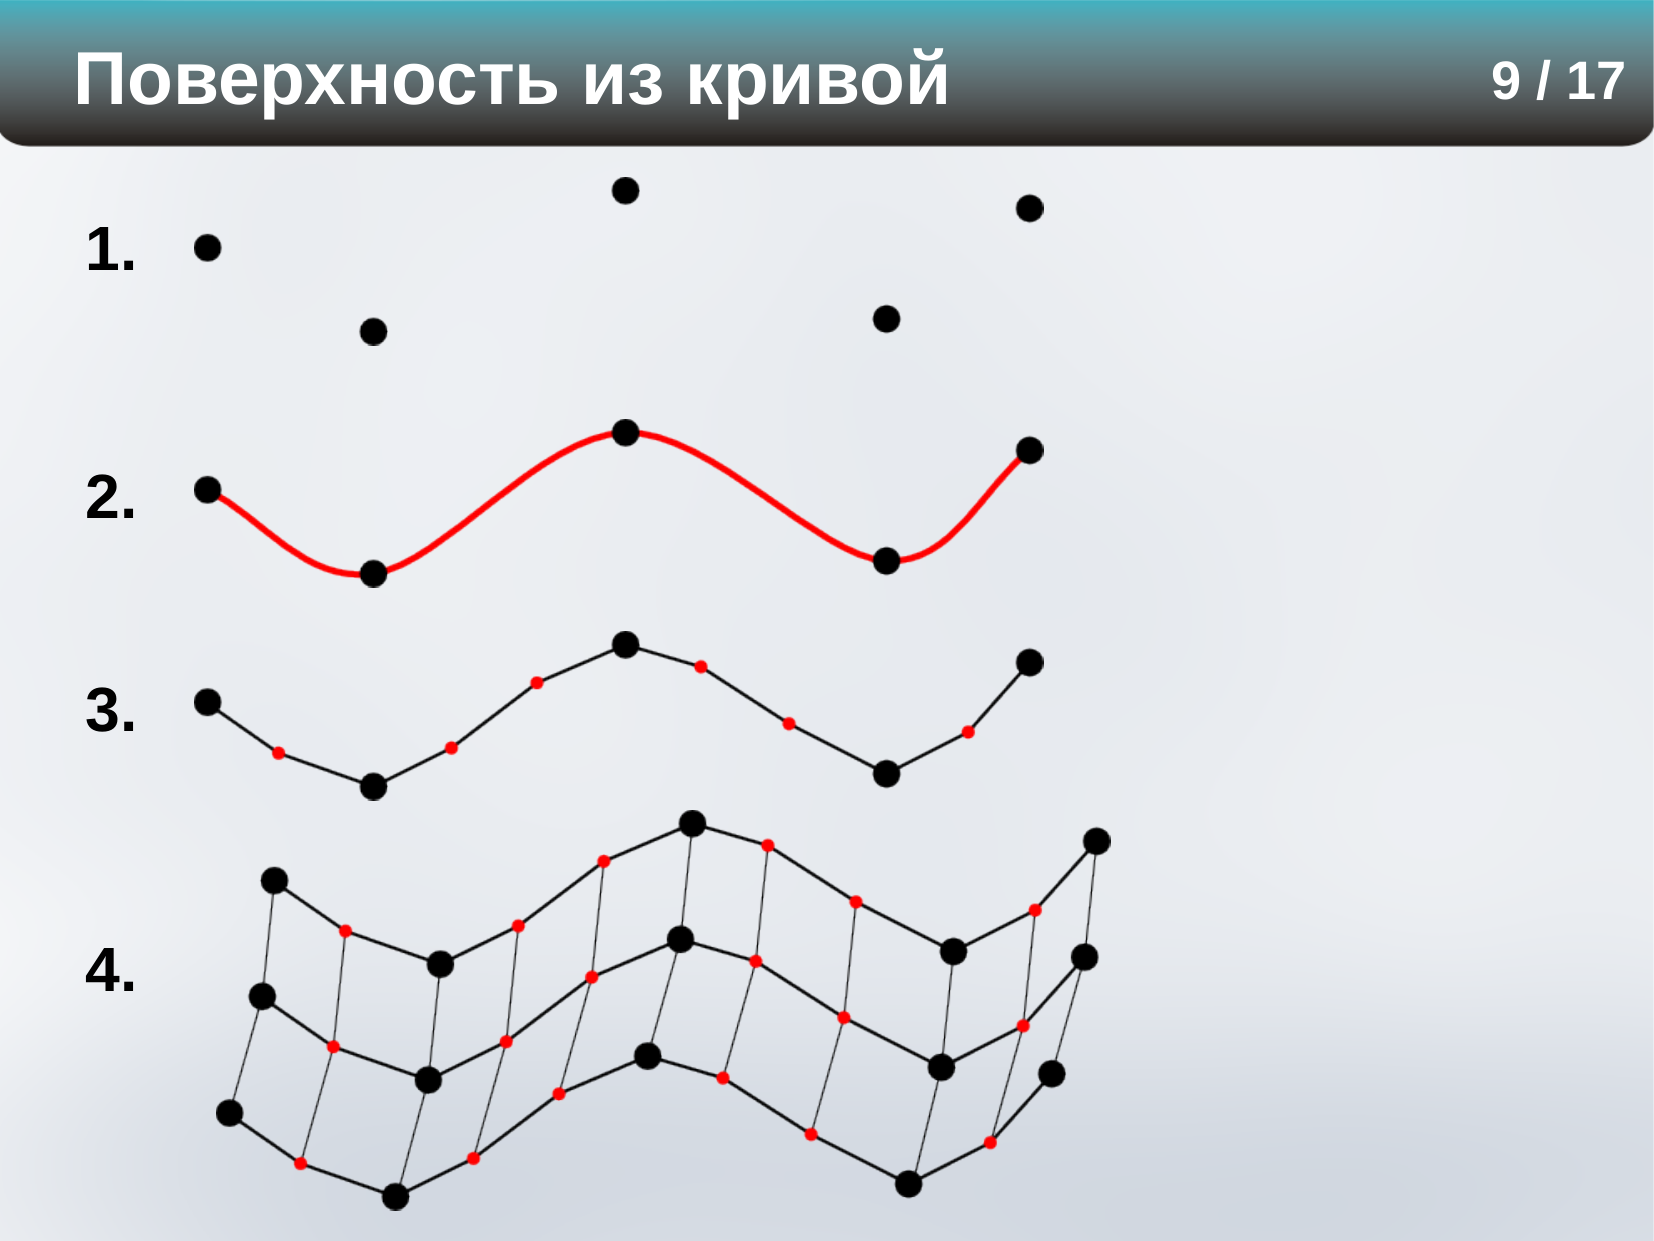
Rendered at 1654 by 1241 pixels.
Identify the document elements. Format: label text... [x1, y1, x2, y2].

text_box <номер> / 17 [1476, 42, 1654, 119]
text_box 3. [70, 667, 160, 752]
text_box 2. [70, 454, 160, 540]
picture [0, 0, 1654, 1241]
text_box 1. [70, 206, 160, 292]
text_box Поверхность из кривой [59, 29, 1359, 129]
text_box 4. [70, 927, 160, 1012]
